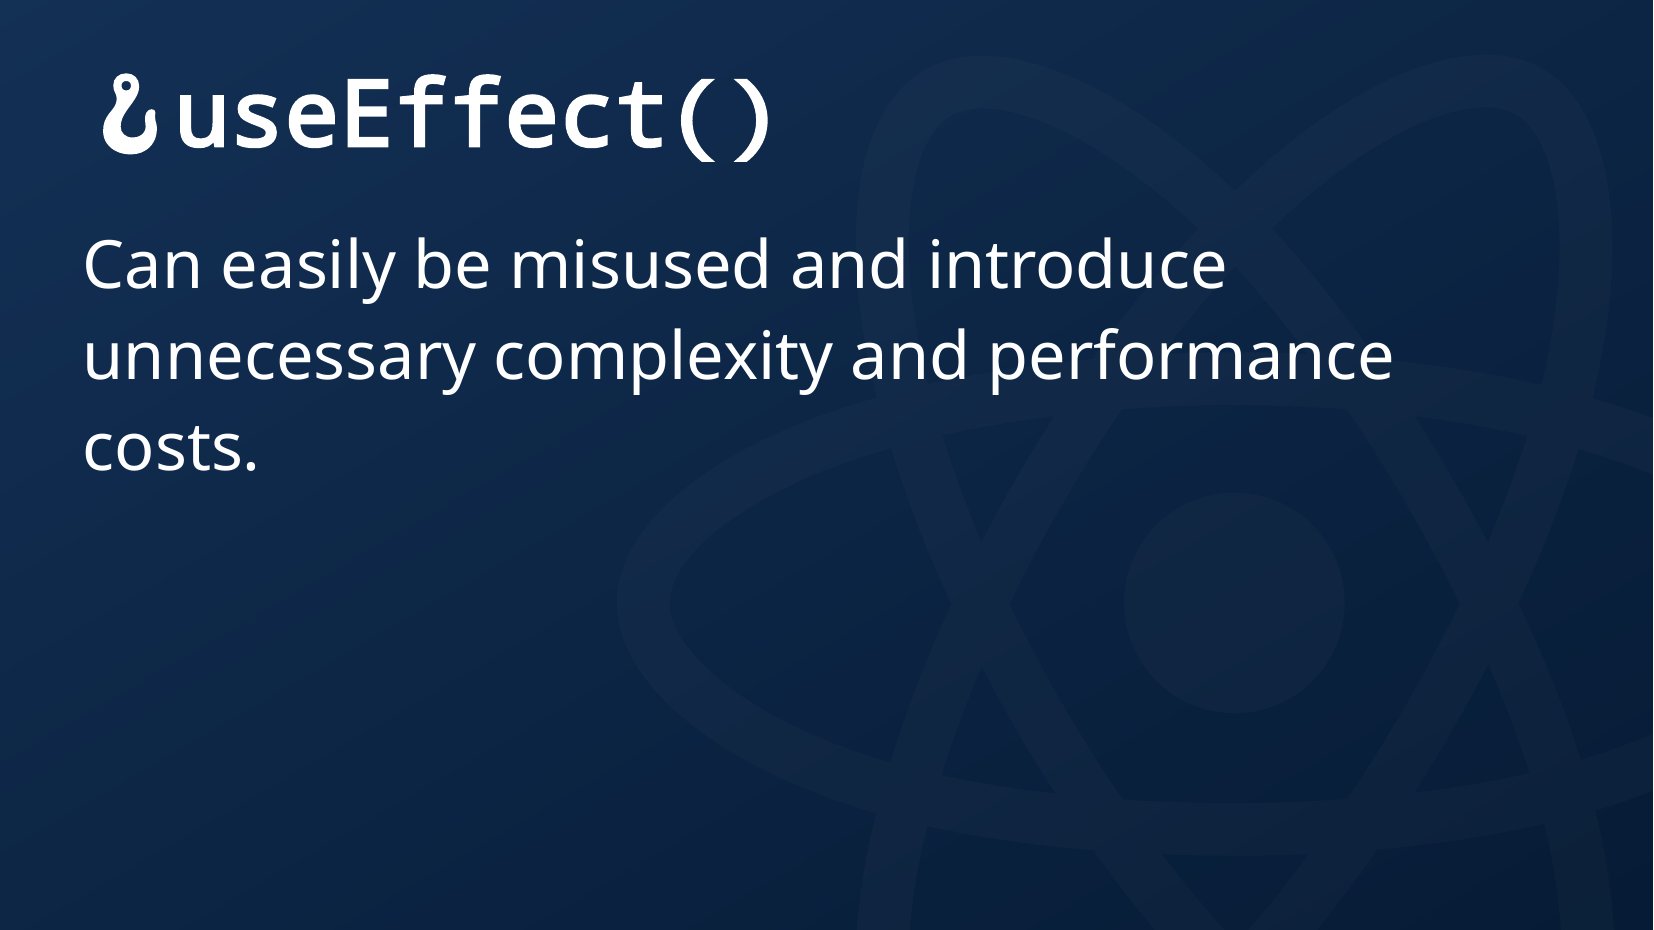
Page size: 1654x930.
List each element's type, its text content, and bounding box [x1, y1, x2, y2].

list Can easily be misused and introduce unnecessary complexity and performance costs. [82, 217, 1571, 757]
title 🪝useEffect() [82, 37, 1571, 193]
